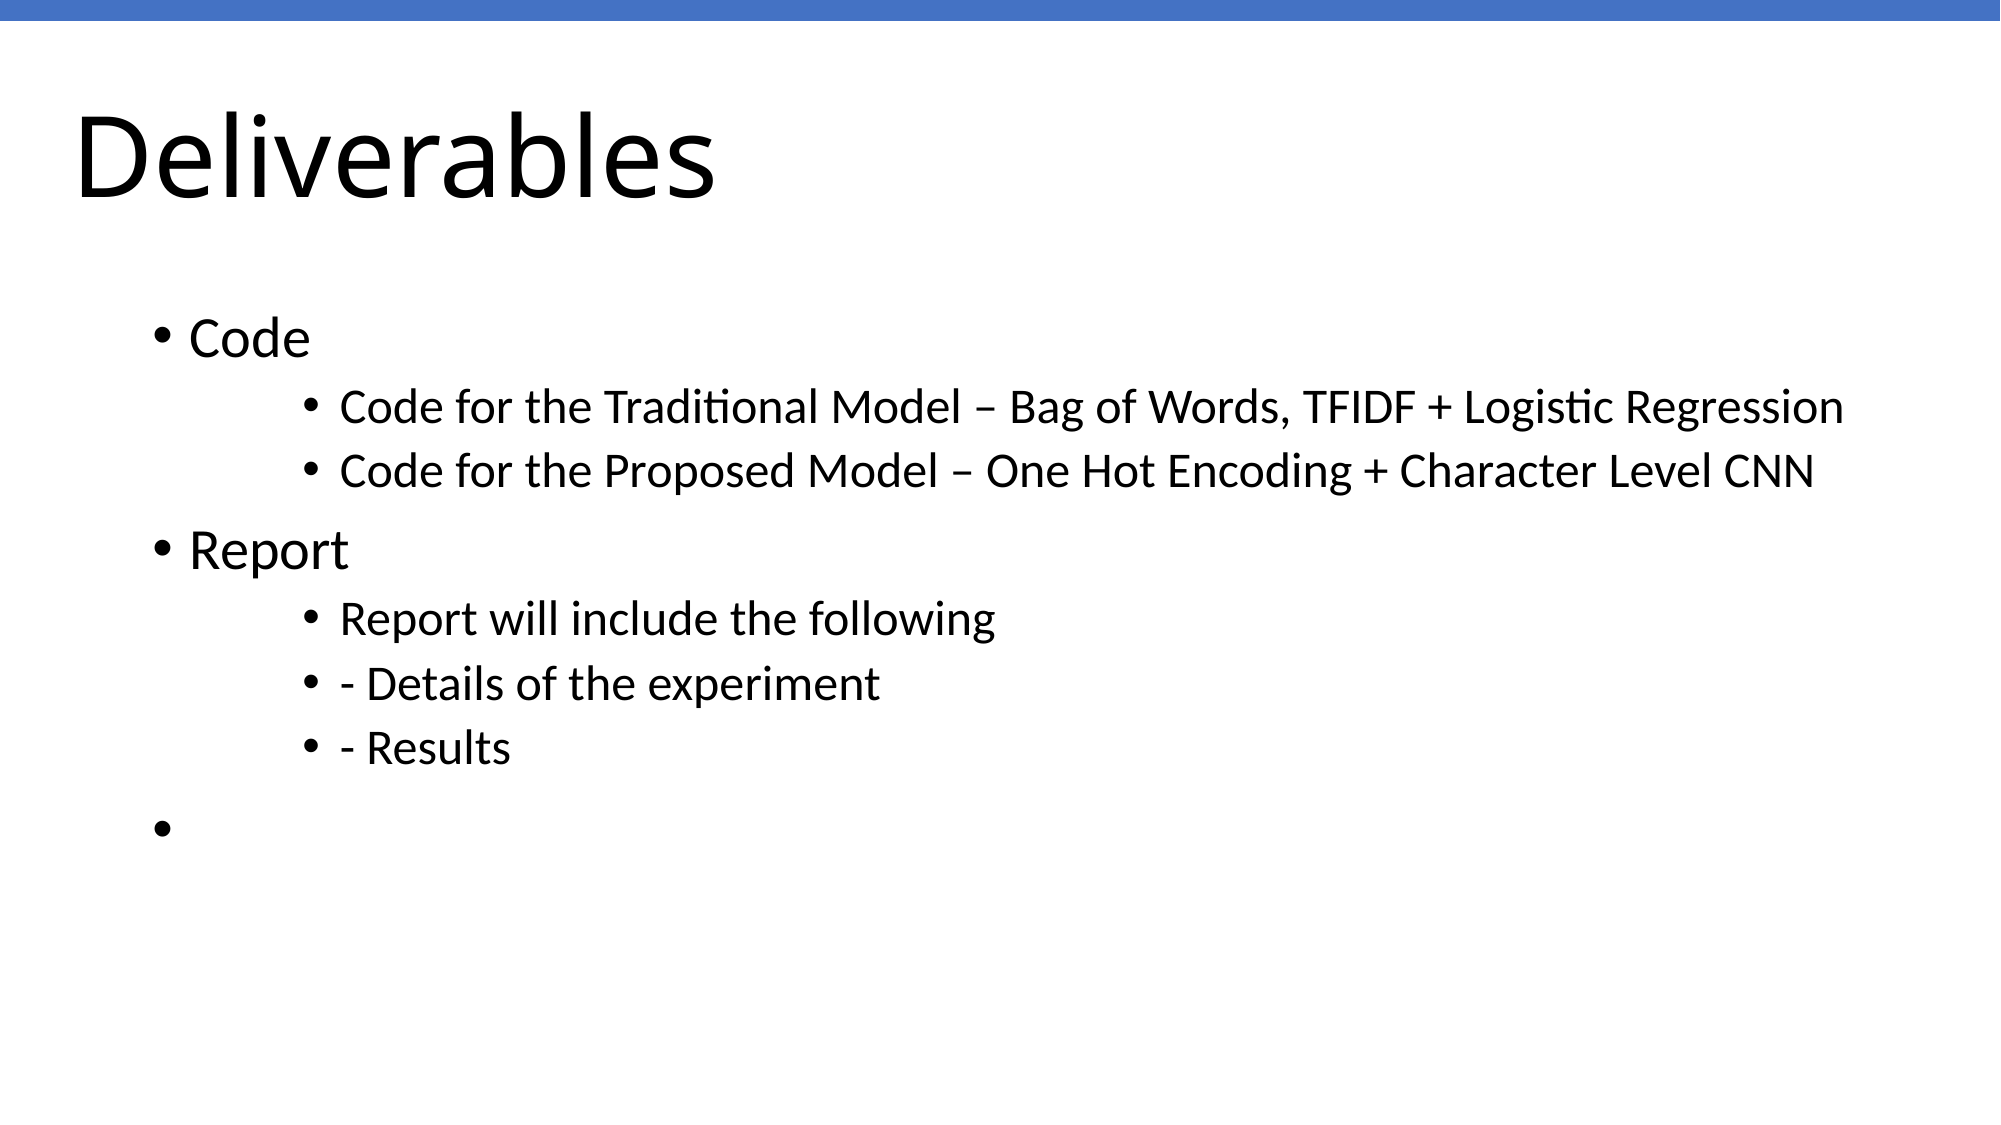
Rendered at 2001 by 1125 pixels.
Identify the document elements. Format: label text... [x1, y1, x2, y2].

text_box [0, 0, 2000, 21]
list Code Code for the Traditional Model – Bag of Words, TFIDF + Logistic Regression Code for the Proposed Model – One Hot Encoding + Character Level CNN Report Report will include the following - Details of the experiment - Results [137, 299, 1863, 1014]
title Deliverables [56, 52, 1928, 271]
